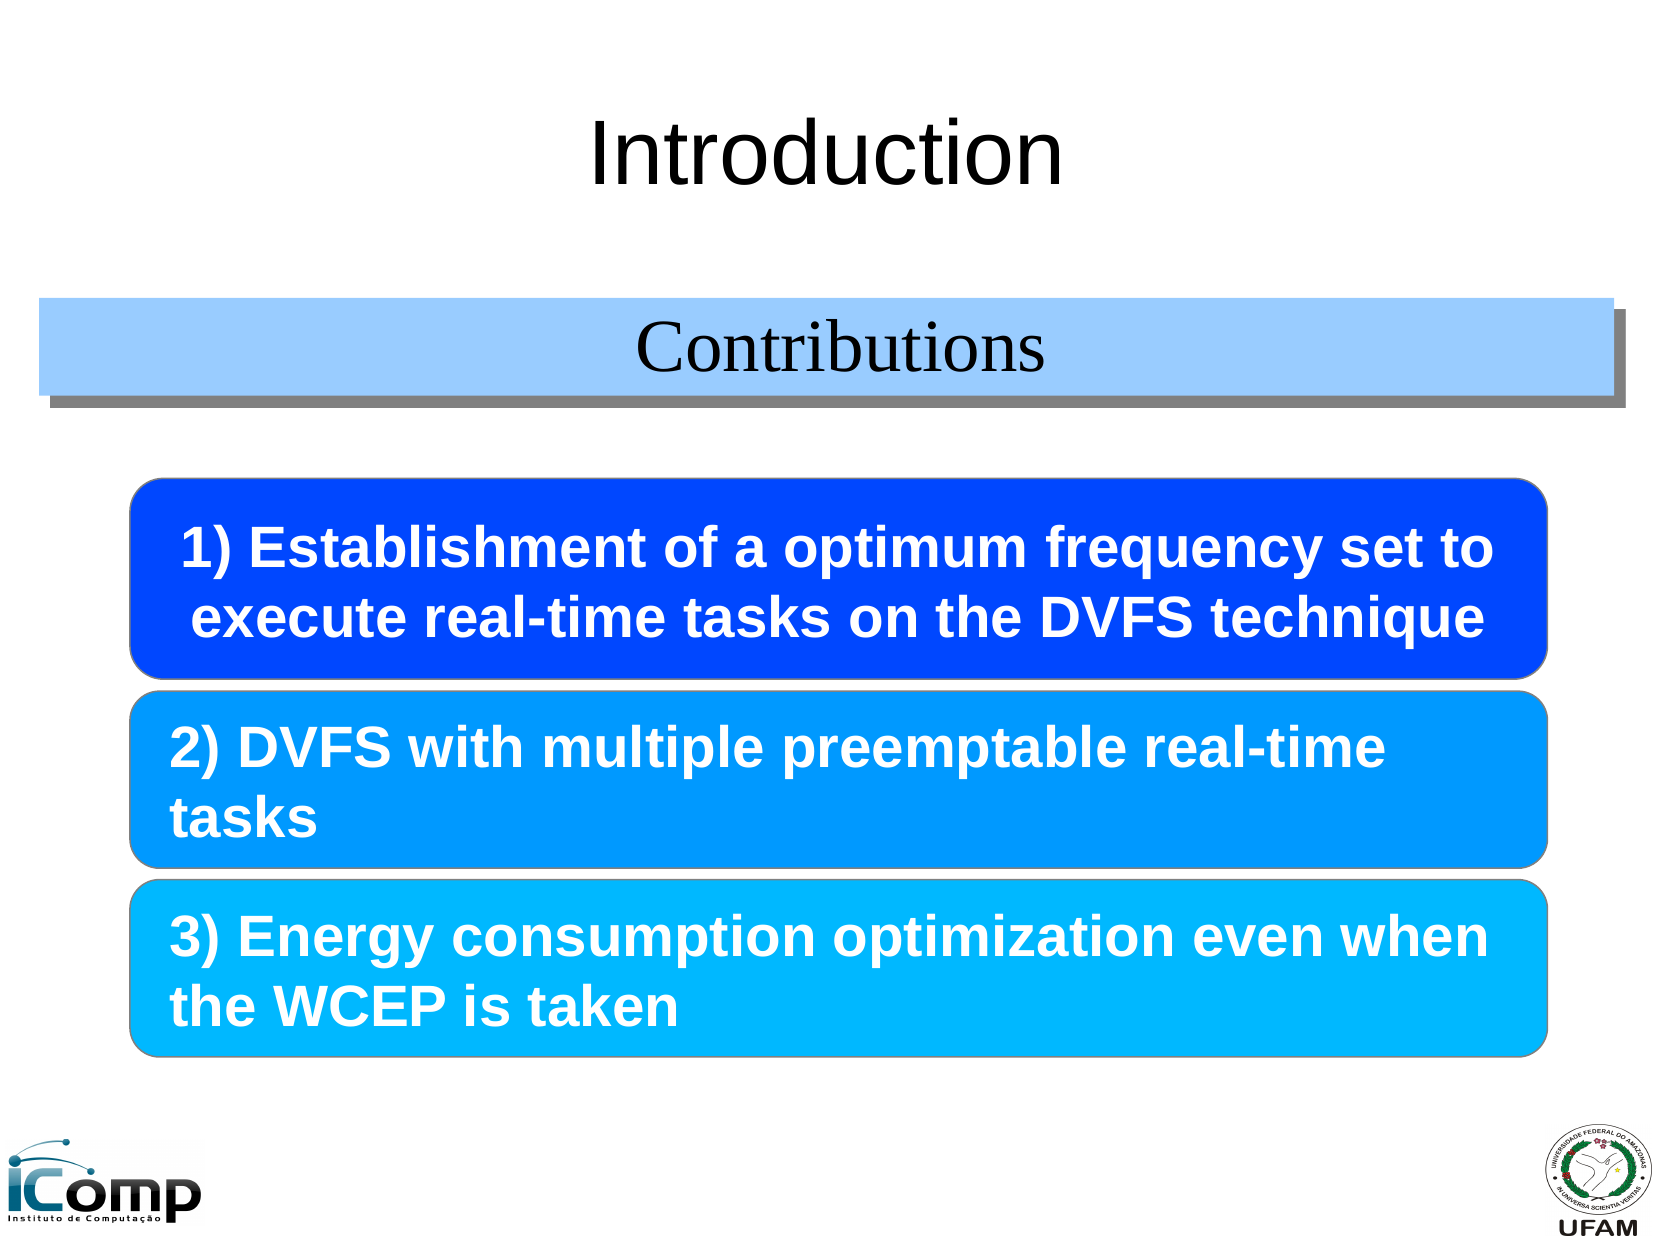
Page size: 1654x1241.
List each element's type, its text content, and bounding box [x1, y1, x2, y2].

text_box 1) Establishment of a optimum frequency set to execute real-time tasks on the DVFS technique [129, 478, 1548, 680]
text_box Contributions [39, 297, 1615, 396]
picture [1545, 1124, 1652, 1236]
text_box 3) Energy consumption optimization even when the WCEP is taken [129, 879, 1548, 1057]
text_box 2) DVFS with multiple preemptable real-time tasks [129, 691, 1548, 869]
picture [5, 1139, 205, 1226]
title Introduction [82, 49, 1571, 257]
